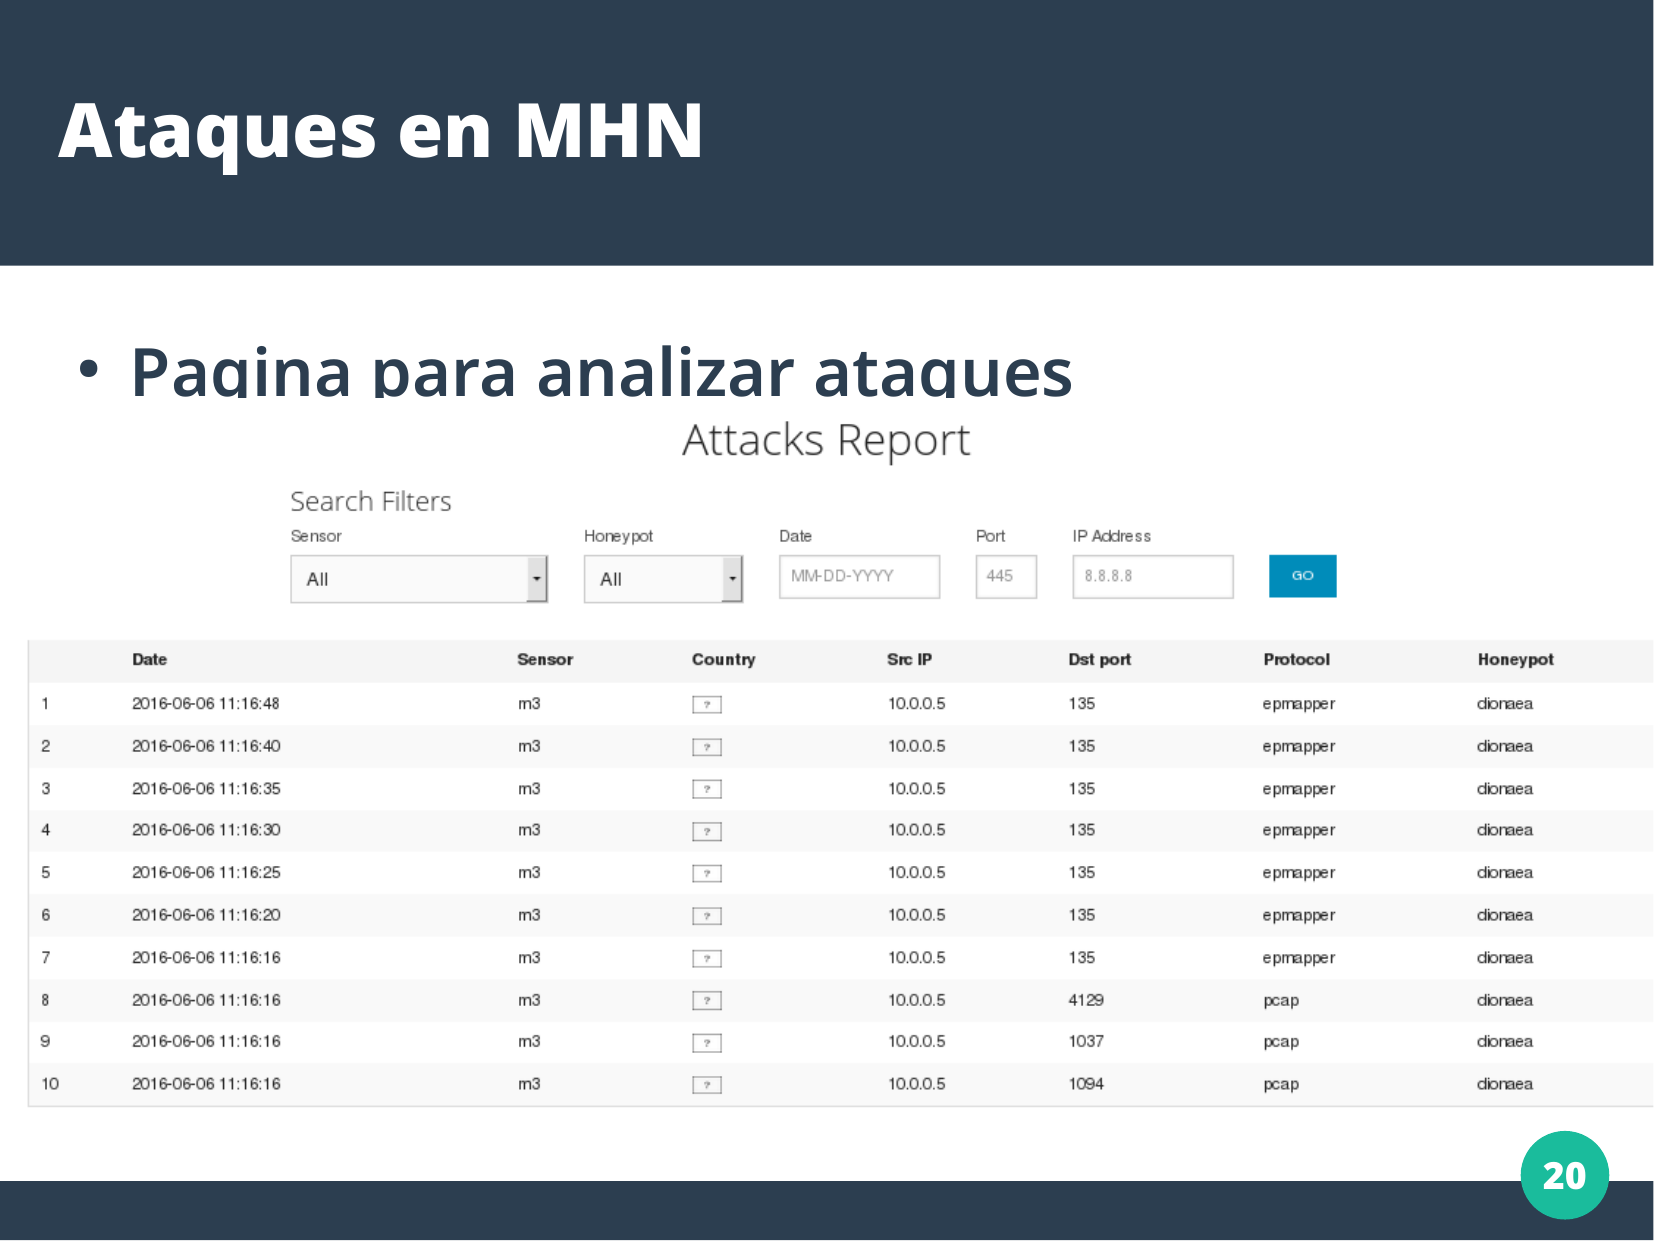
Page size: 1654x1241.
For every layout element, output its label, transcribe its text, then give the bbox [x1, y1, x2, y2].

list Pagina para analizar ataques [59, 1123, 1595, 1152]
picture [0, 398, 1654, 1123]
list Pagina para analizar ataques [59, 324, 1595, 398]
title Ataques en MHN [59, 49, 1595, 207]
